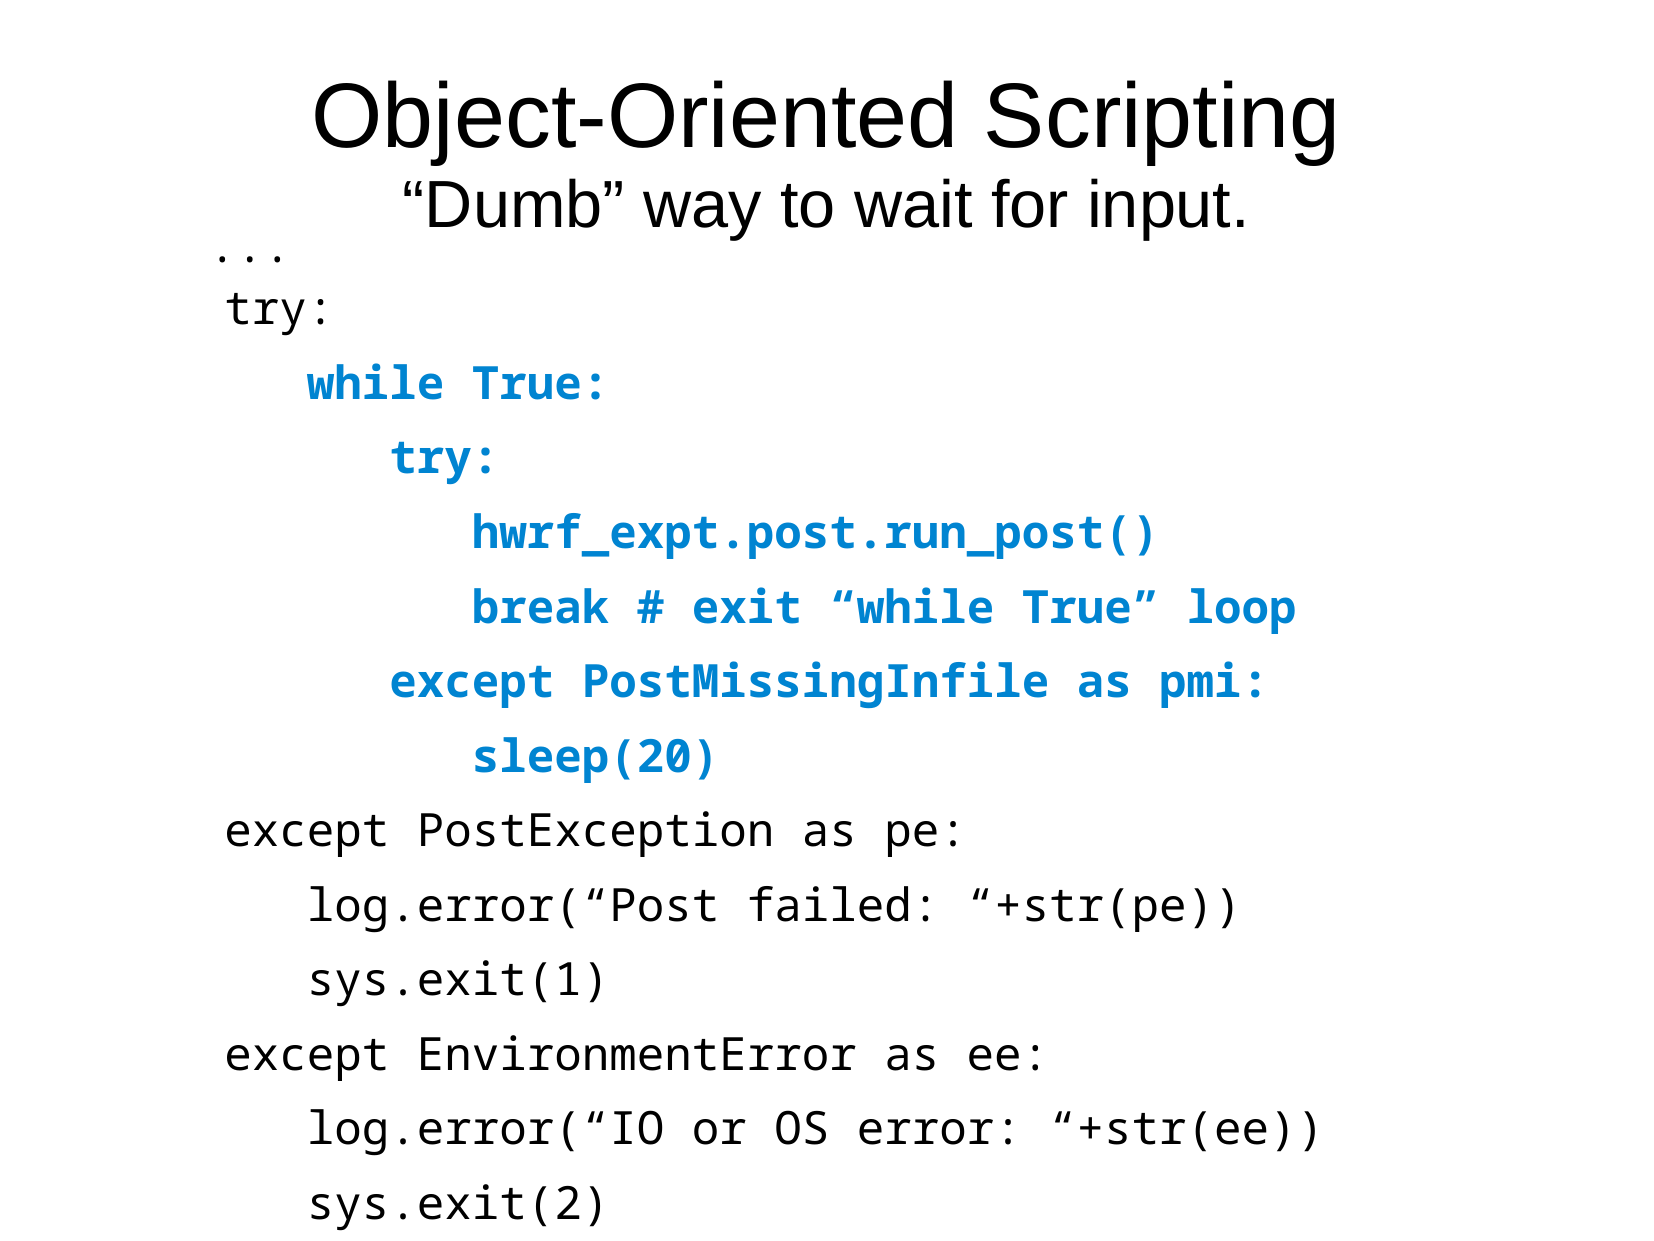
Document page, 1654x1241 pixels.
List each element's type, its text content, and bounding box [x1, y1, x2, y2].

list ... try: while True: try: hwrf_expt.post.run_post() break # exit “while True” loop except PostMissingInfile as pmi: sleep(20) except PostException as pe: log.error(“Post failed: “+str(pe)) sys.exit(1) except EnvironmentError as ee: log.error(“IO or OS error: “+str(ee)) sys.exit(2) [82, 213, 1571, 1201]
title Object-Oriented Scripting “Dumb” way to wait for input. [82, 49, 1571, 213]
